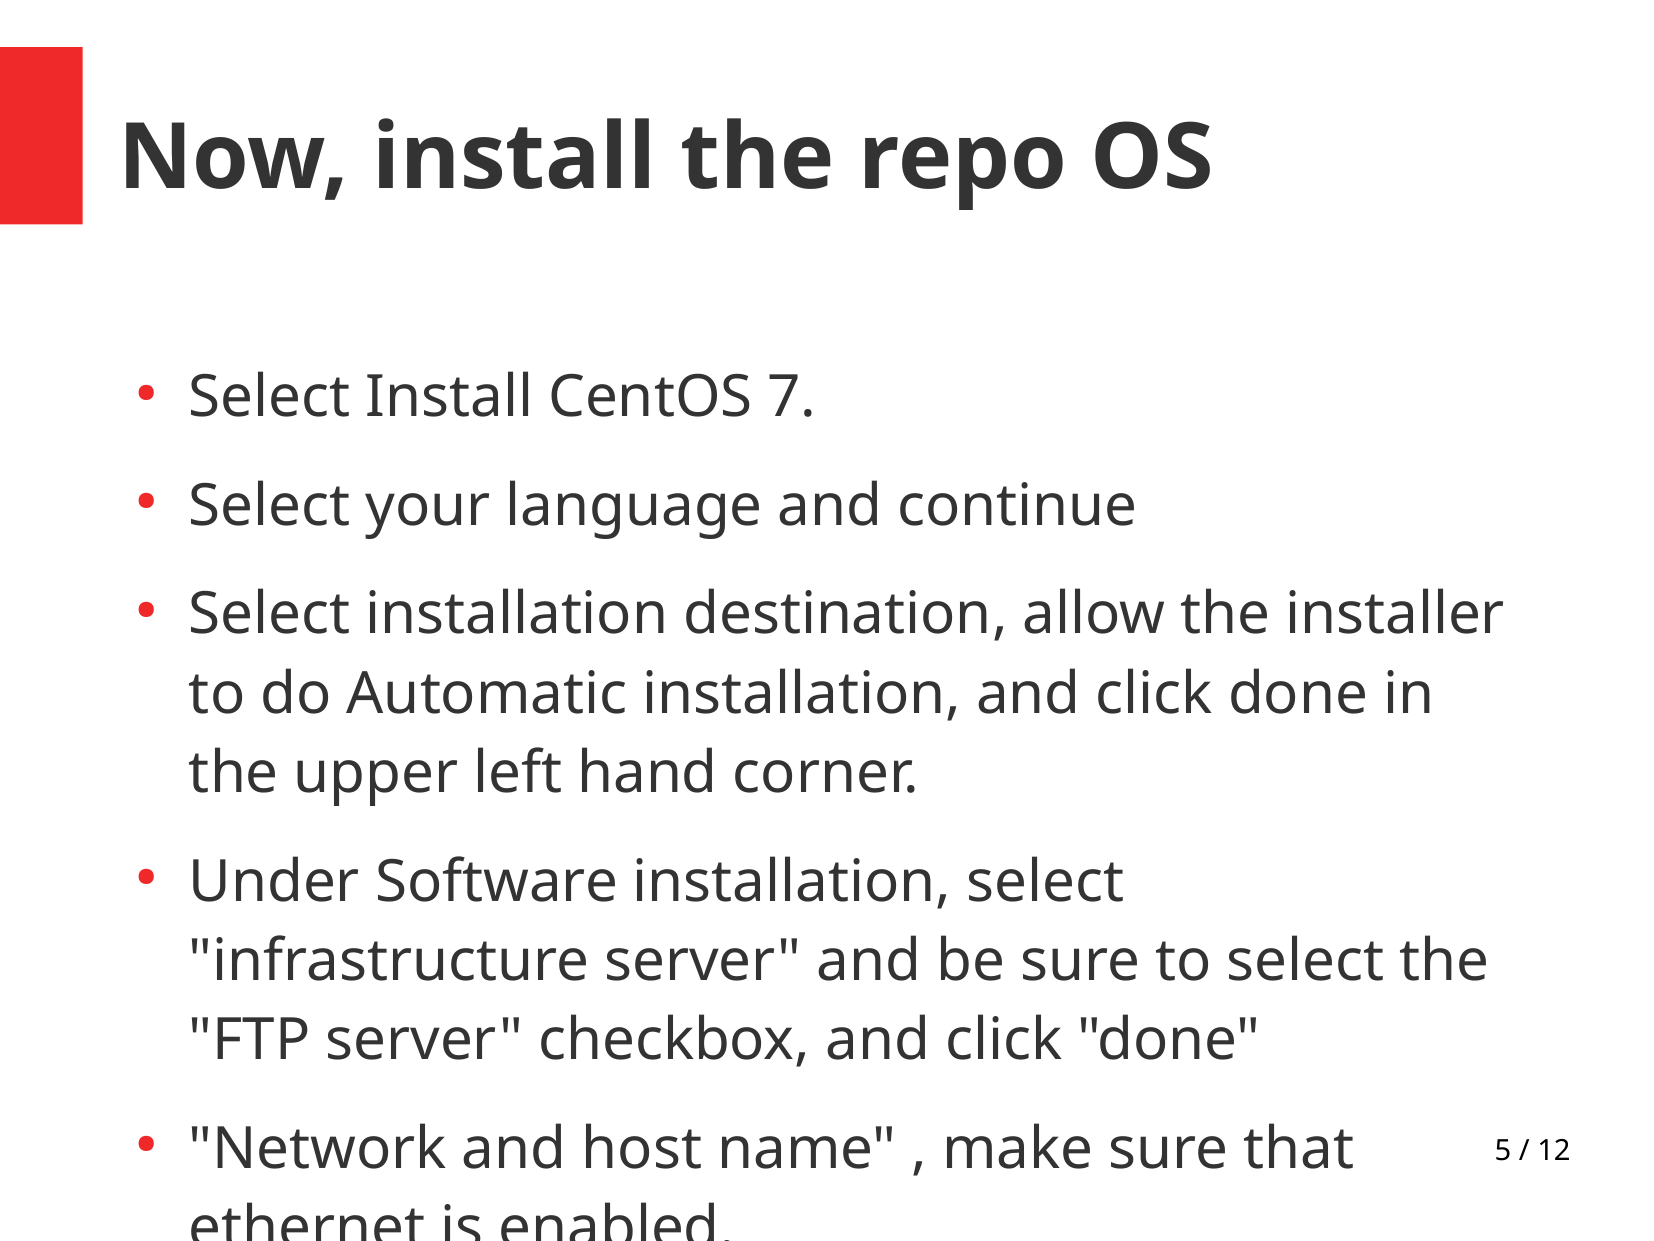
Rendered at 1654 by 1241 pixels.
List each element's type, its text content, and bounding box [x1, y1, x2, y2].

title Now, install the repo OS [118, 49, 1571, 257]
list Select Install CentOS 7. Select your language and continue Select installation destination, allow the installer to do Automatic installation, and click done in the upper left hand corner. Under Software installation, select "infrastructure server" and be sure to select the "FTP server" checkbox, and click "done" "Network and host name" , make sure that ethernet is enabled. [118, 354, 1536, 1074]
